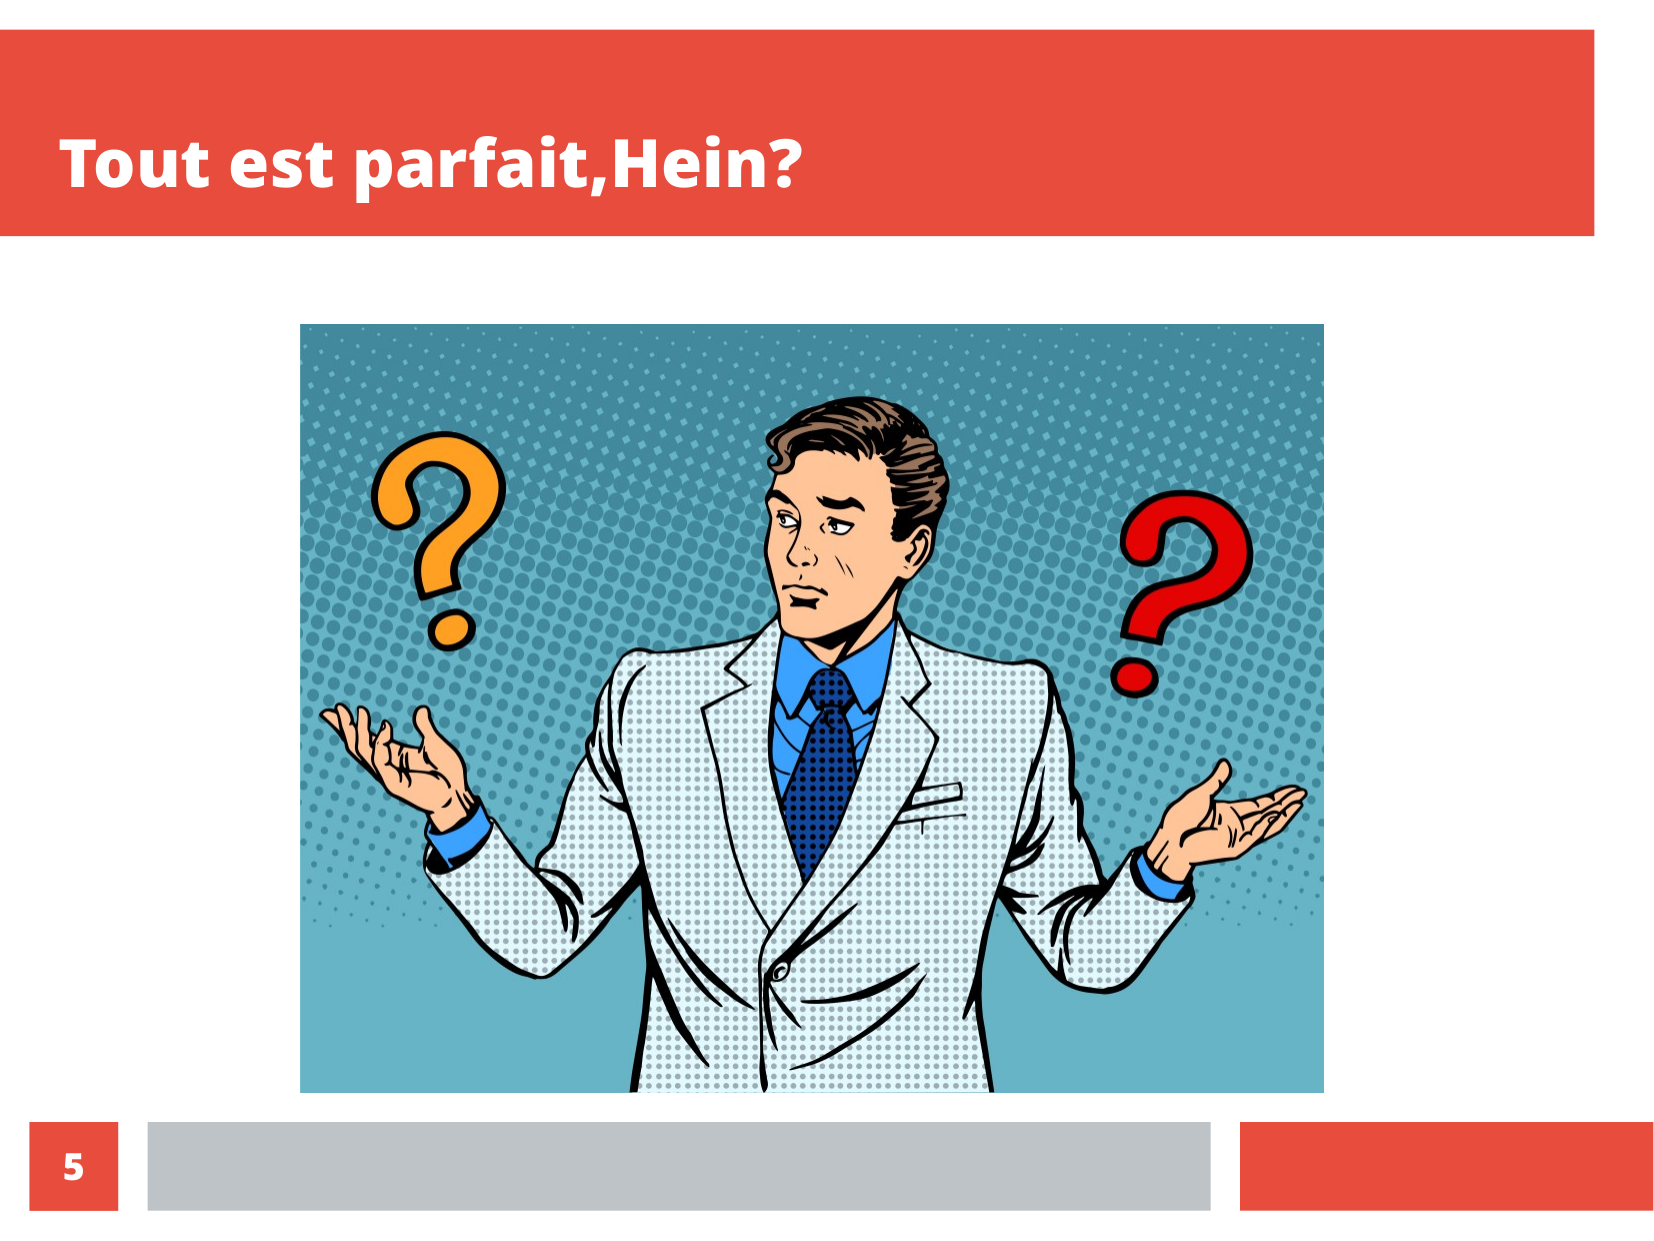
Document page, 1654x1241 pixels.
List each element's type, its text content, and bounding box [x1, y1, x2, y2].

title Tout est parfait,Hein? [59, 59, 1595, 207]
picture [300, 324, 1324, 1093]
